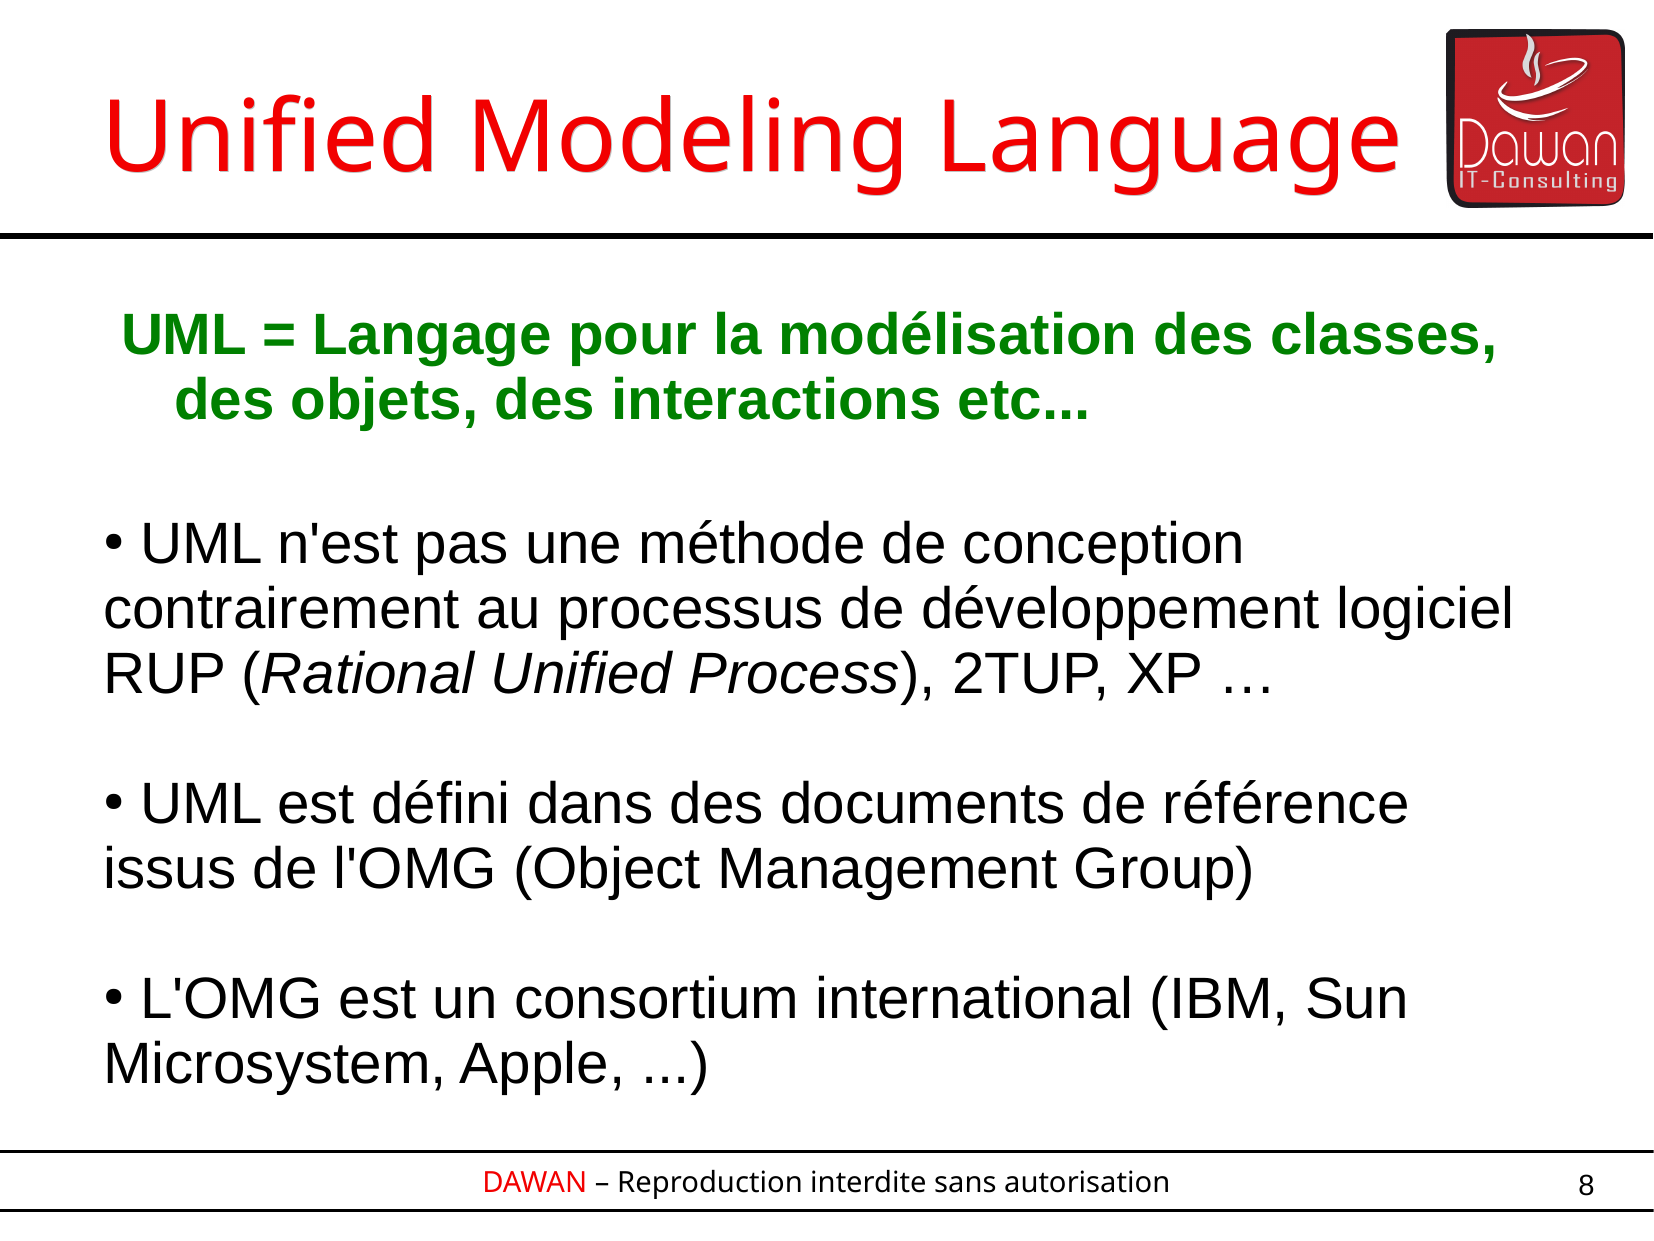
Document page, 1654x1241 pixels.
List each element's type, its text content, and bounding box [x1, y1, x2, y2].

title Unified Modeling Language [59, 29, 1447, 237]
picture [1447, 29, 1625, 208]
text_box UML = Langage pour la modélisation des classes, des objets, des interactions etc... UML n'est pas une méthode de conception contrairement au processus de développement logiciel RUP (Rational Unified Process), 2TUP, XP … UML est défini dans des documents de référence issus de l'OMG (Object Management Group) L'OMG est un consortium international (IBM, Sun Microsystem, Apple, ...) [88, 294, 1560, 1104]
